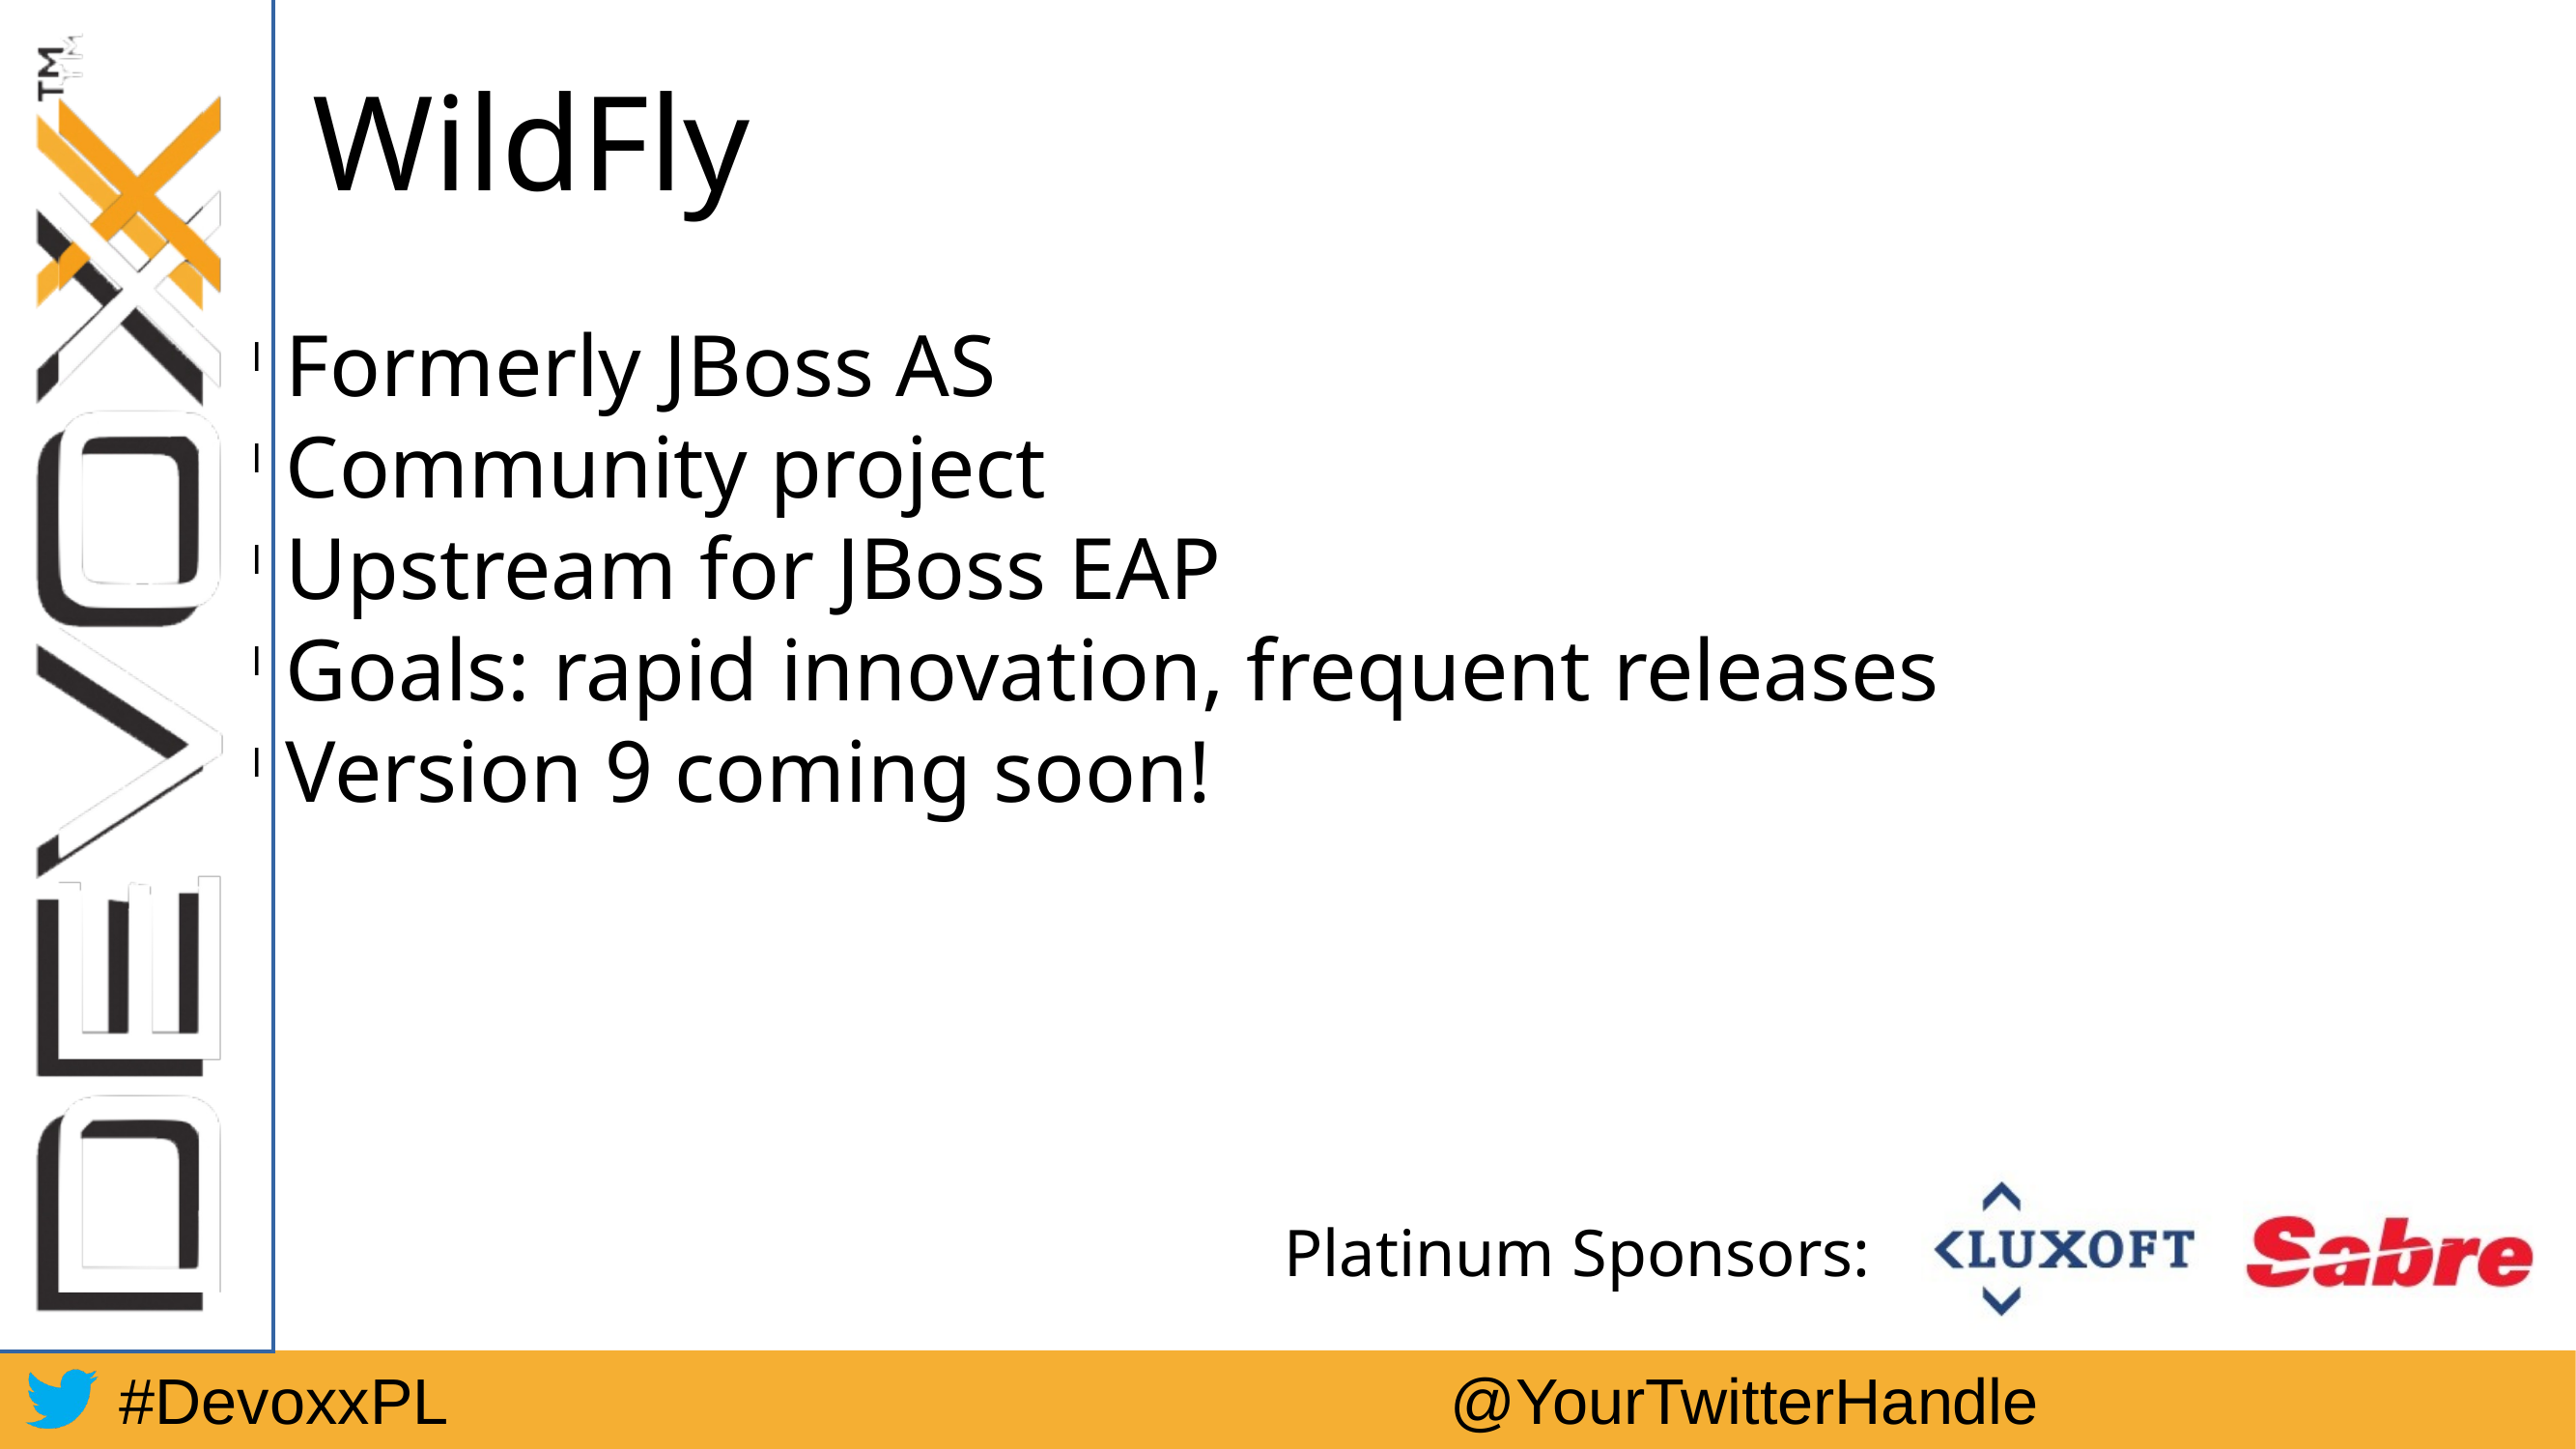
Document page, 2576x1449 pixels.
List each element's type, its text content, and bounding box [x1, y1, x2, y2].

picture [0, 39, 220, 1350]
picture [60, 34, 223, 1292]
text_box WildFly [312, 19, 2522, 258]
text_box Formerly JBoss AS Community project Upstream for JBoss EAP Goals: rapid innovation, frequent releases Version 9 coming soon! [251, 311, 2526, 1332]
picture [2526, 1197, 2537, 1305]
picture [0, 1353, 123, 1449]
